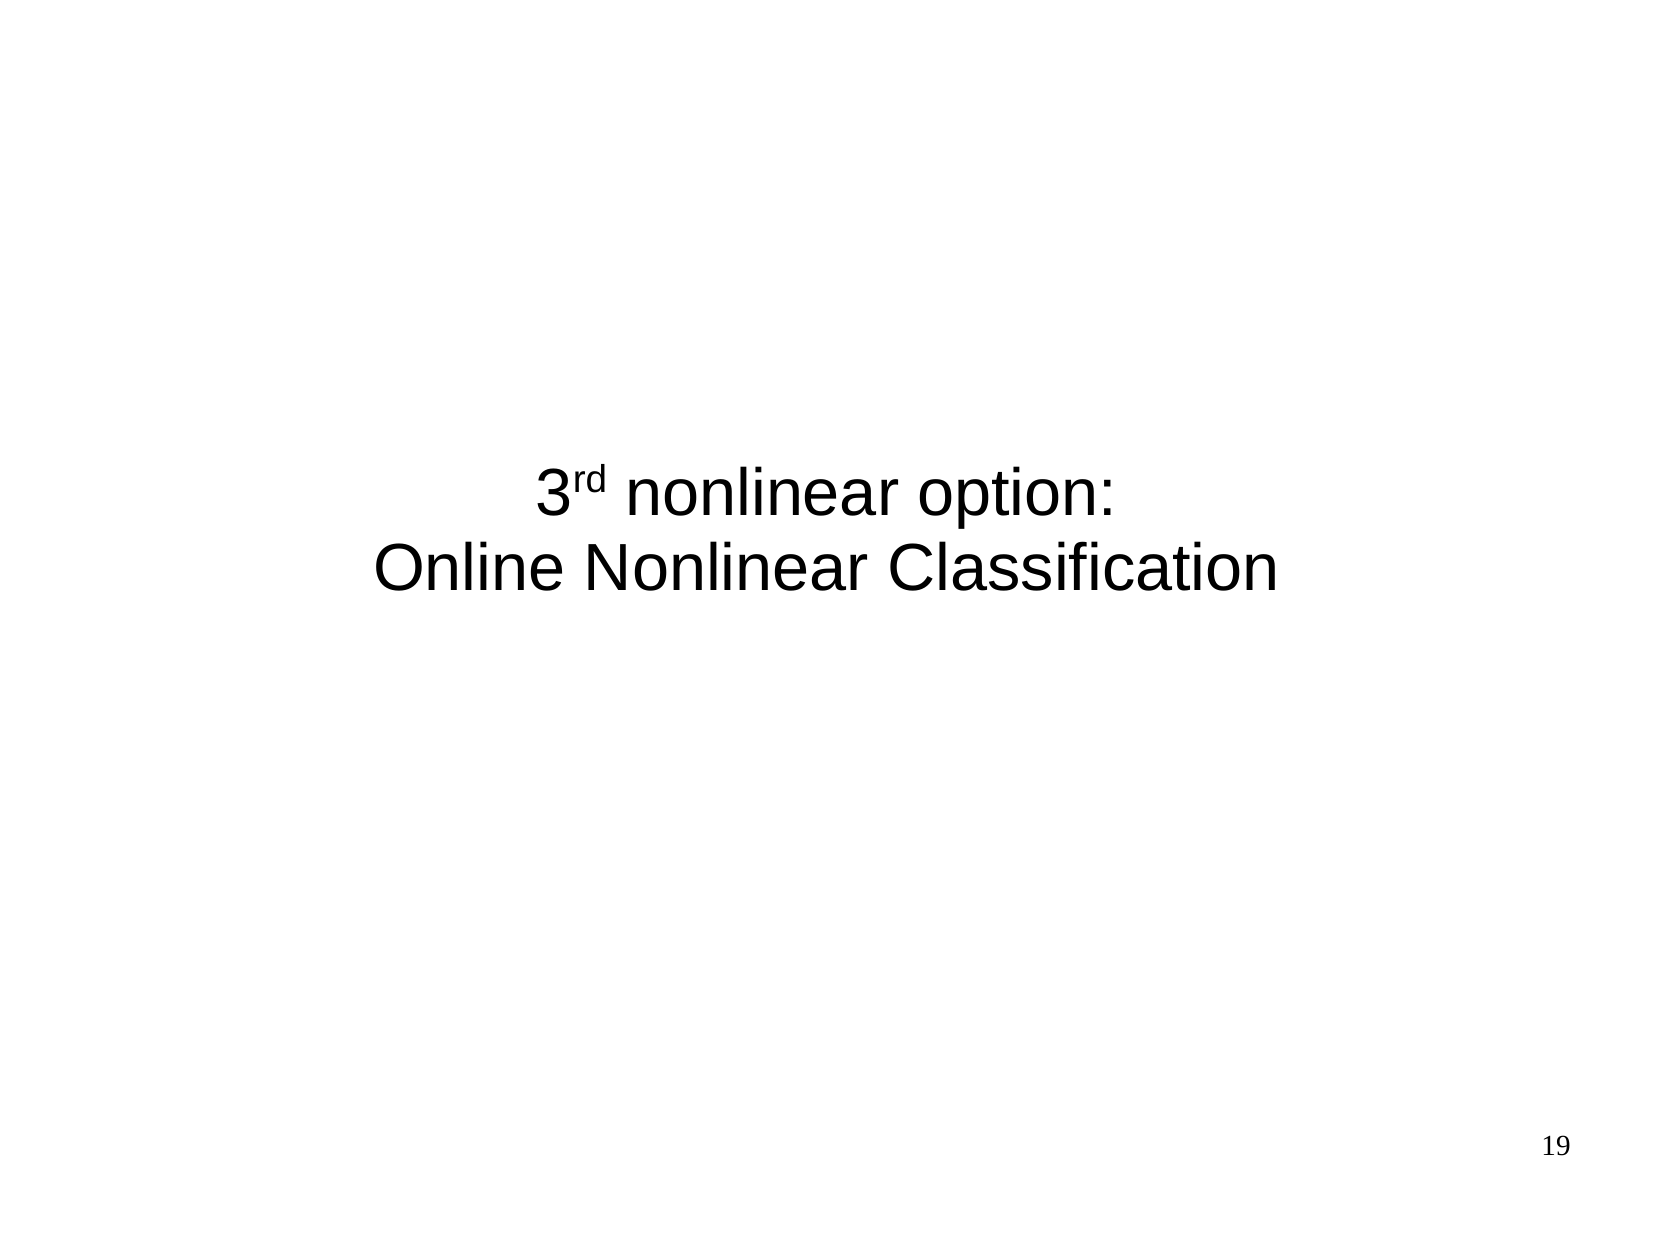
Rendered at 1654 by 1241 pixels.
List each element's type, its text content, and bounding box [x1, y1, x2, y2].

subtitle 3rd nonlinear option: Online Nonlinear Classification [82, 49, 1571, 1010]
